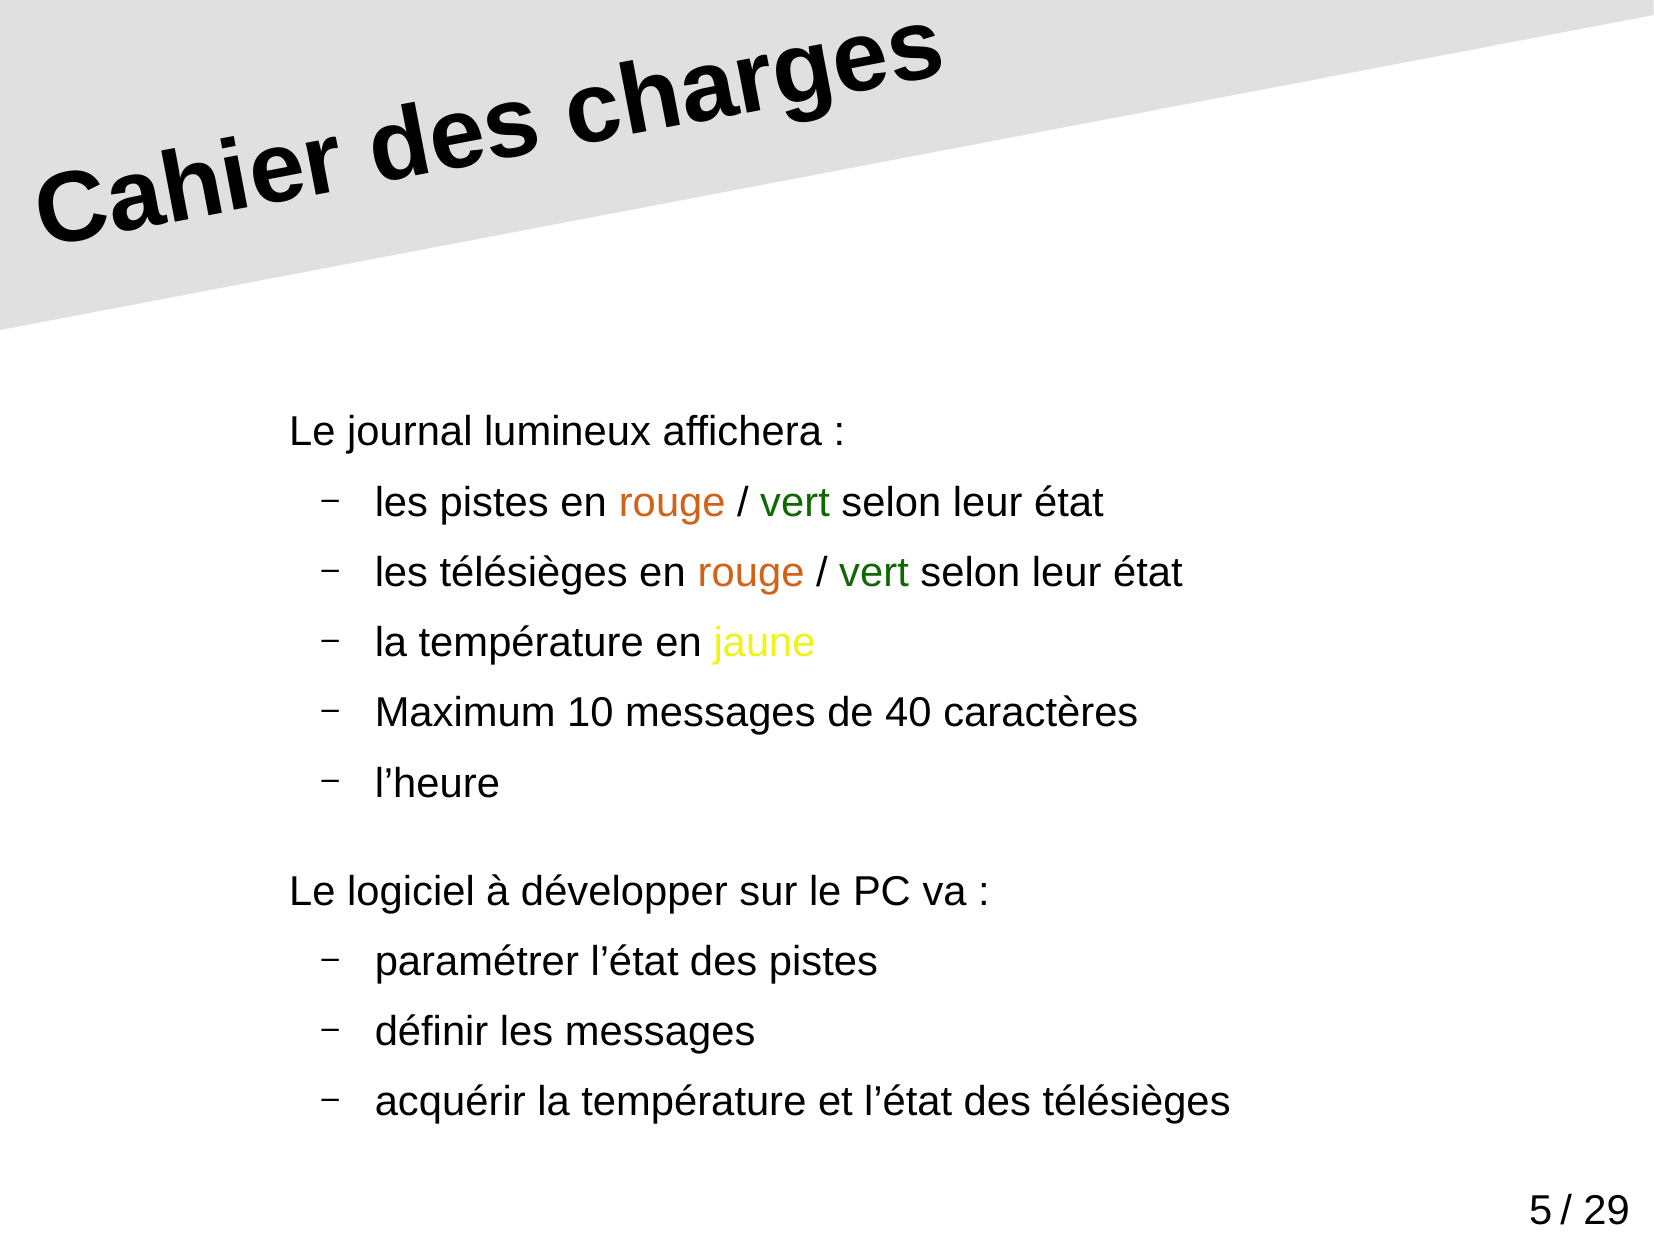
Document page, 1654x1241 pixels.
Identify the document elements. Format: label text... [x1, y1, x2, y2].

list Le journal lumineux affichera : les pistes en rouge / vert selon leur état les télésièges en rouge / vert selon leur état la température en jaune Maximum 10 messages de 40 caractères l’heure Le logiciel à développer sur le PC va : paramétrer l’état des pistes définir les messages acquérir la température et l’état des télésièges [218, 408, 1654, 1128]
title Cahier des charges [16, 0, 1518, 315]
